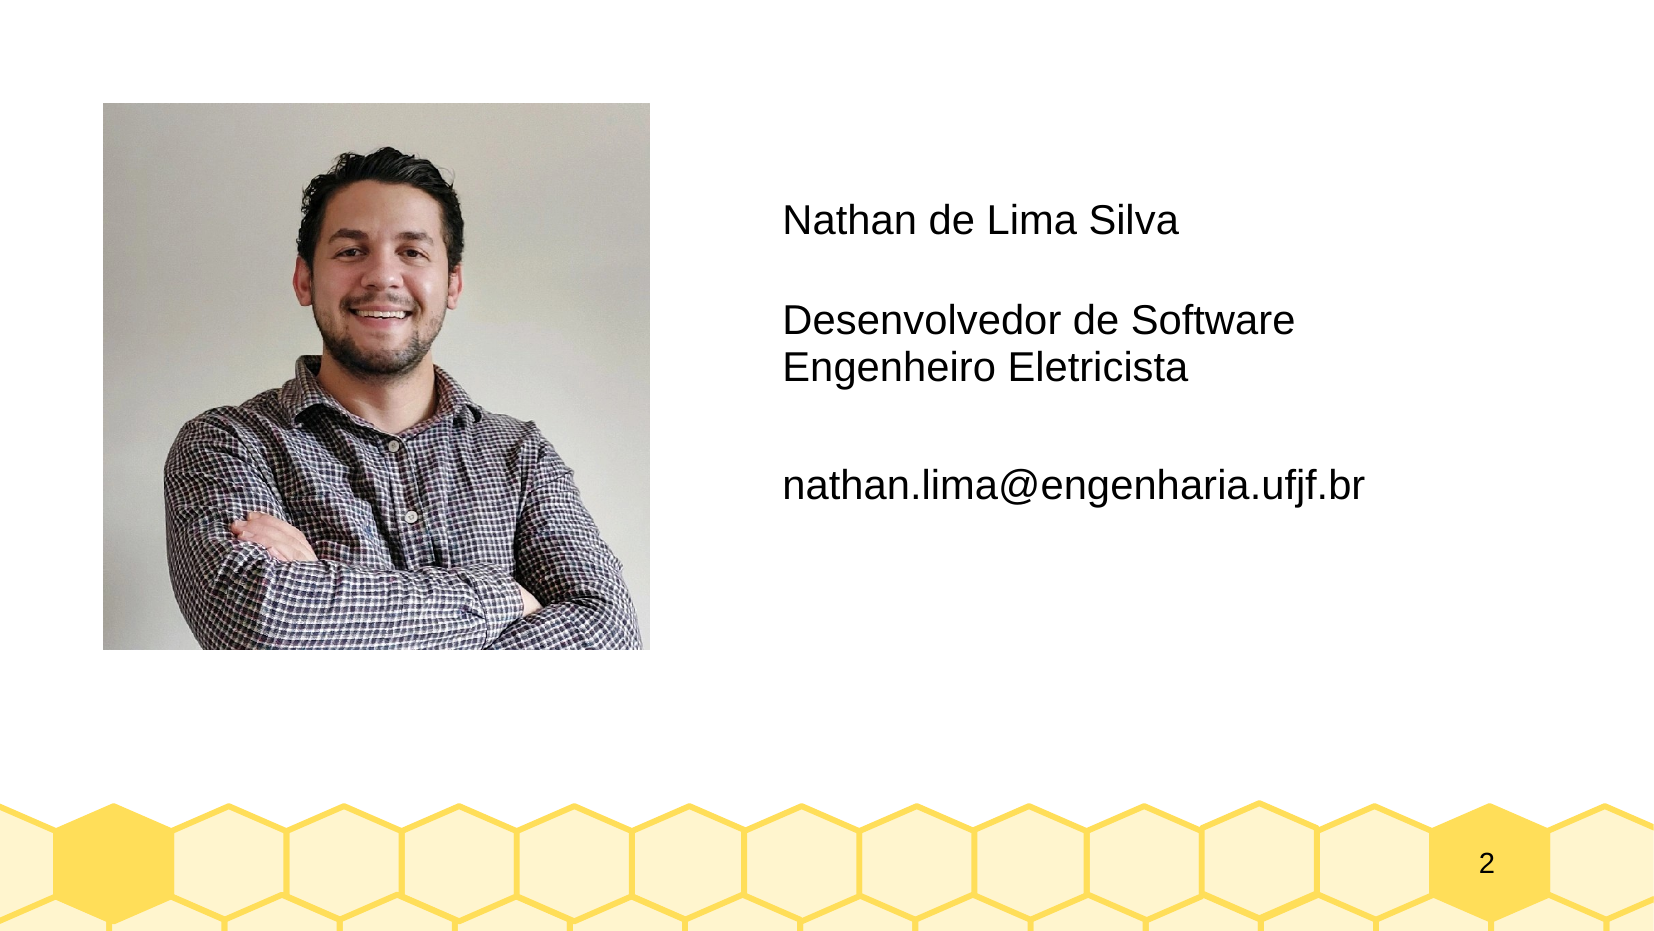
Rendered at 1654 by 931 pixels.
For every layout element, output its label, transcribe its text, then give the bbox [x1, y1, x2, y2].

text_box nathan.lima@engenharia.ufjf.br [767, 454, 1565, 517]
picture [103, 103, 650, 650]
text_box Desenvolvedor de Software Engenheiro Eletricista [767, 289, 1565, 398]
text_box Nathan de Lima Silva [767, 188, 1565, 251]
